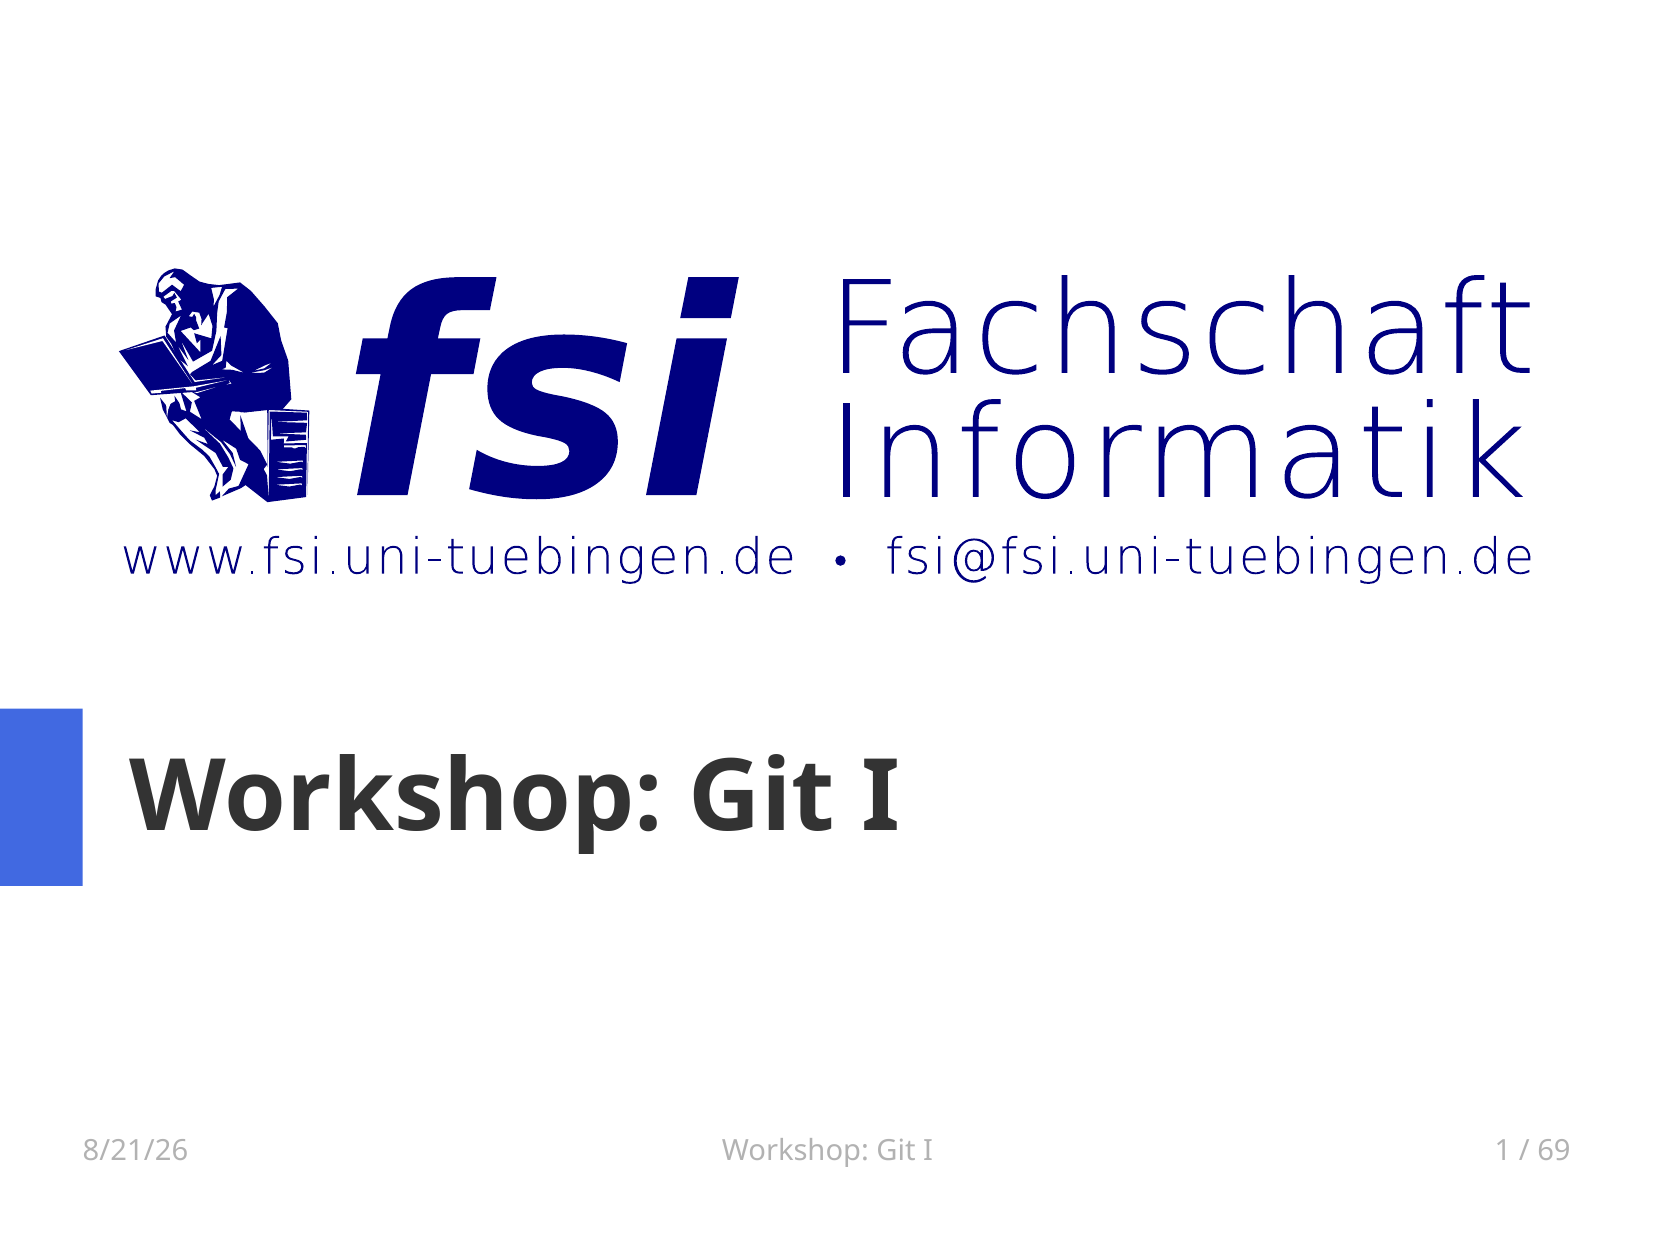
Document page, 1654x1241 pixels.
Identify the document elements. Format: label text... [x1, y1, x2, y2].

picture [110, 259, 1548, 591]
title Workshop: Git I [129, 673, 1536, 910]
